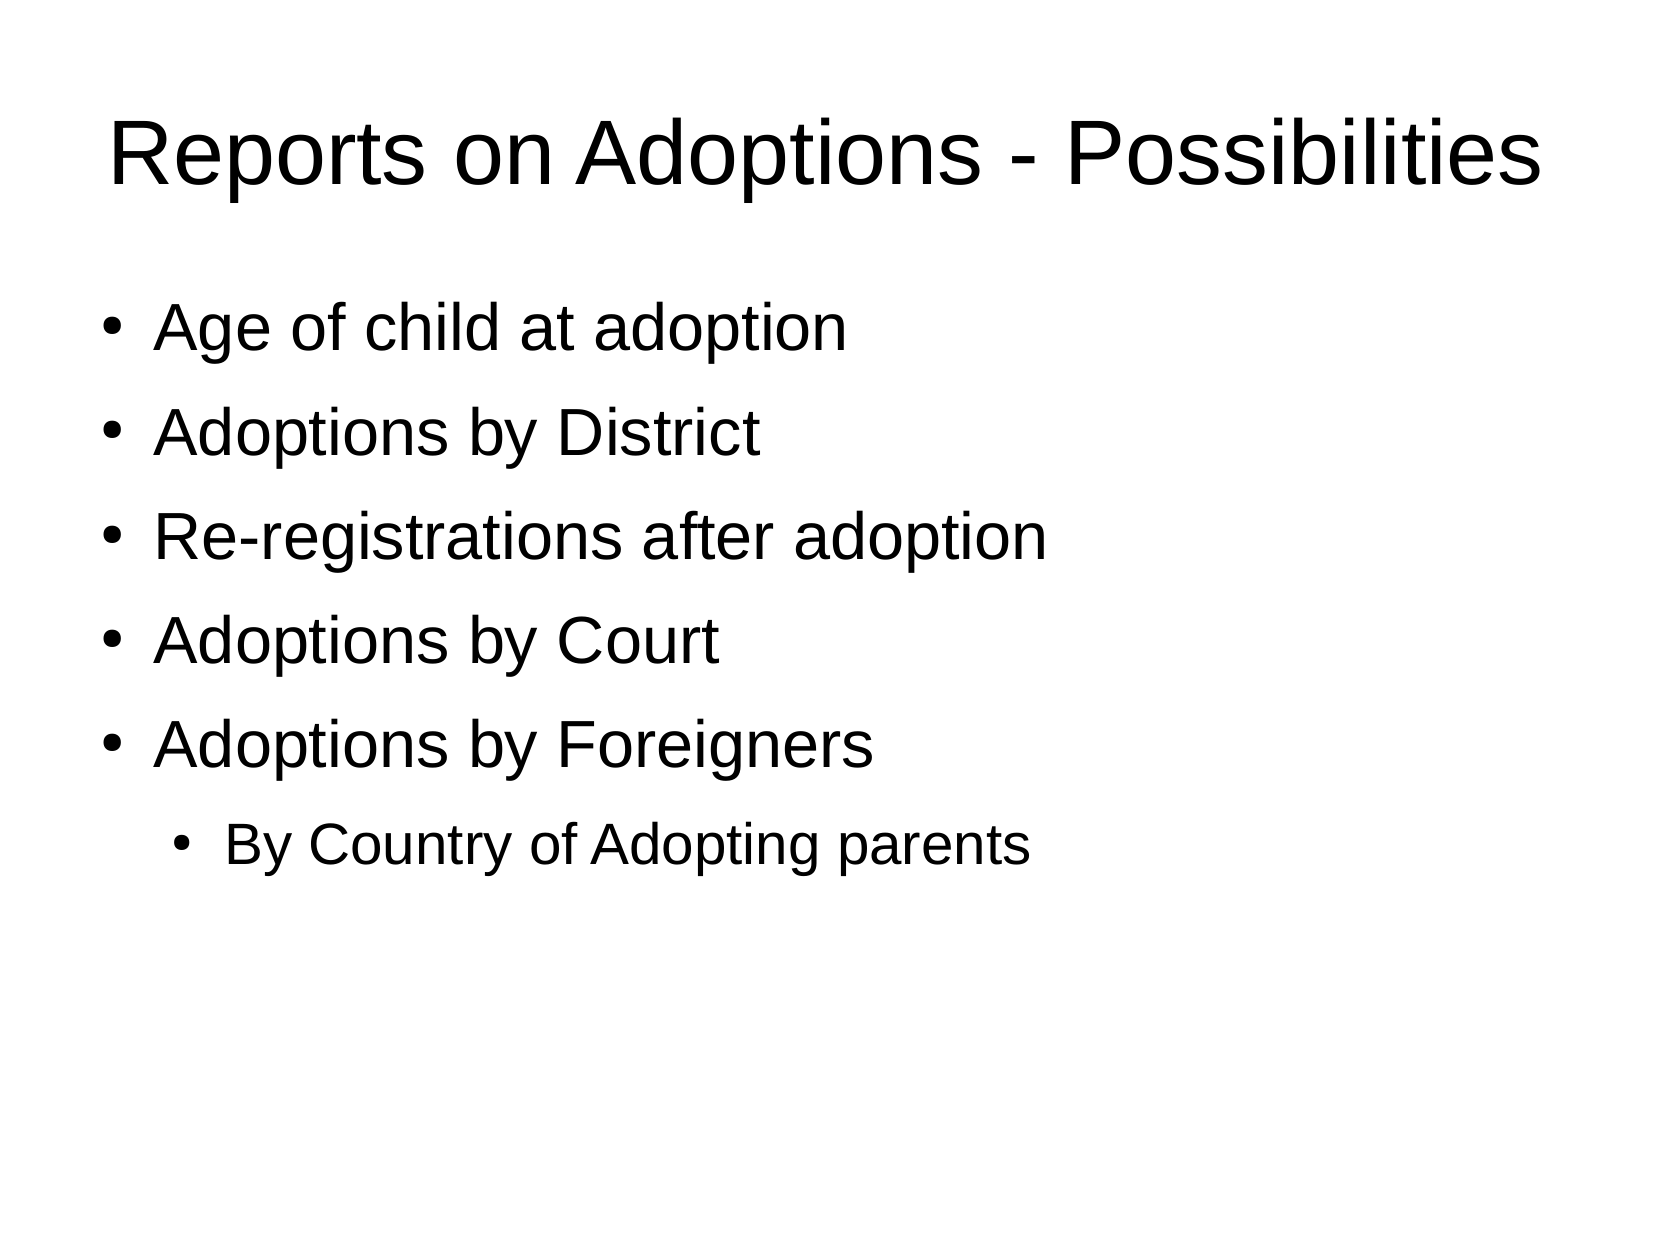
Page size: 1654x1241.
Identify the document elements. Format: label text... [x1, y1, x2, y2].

title Reports on Adoptions - Possibilities [82, 56, 1571, 250]
list Age of child at adoption Adoptions by District Re-registrations after adoption Adoptions by Court Adoptions by Foreigners By Country of Adopting parents [82, 290, 1571, 1109]
